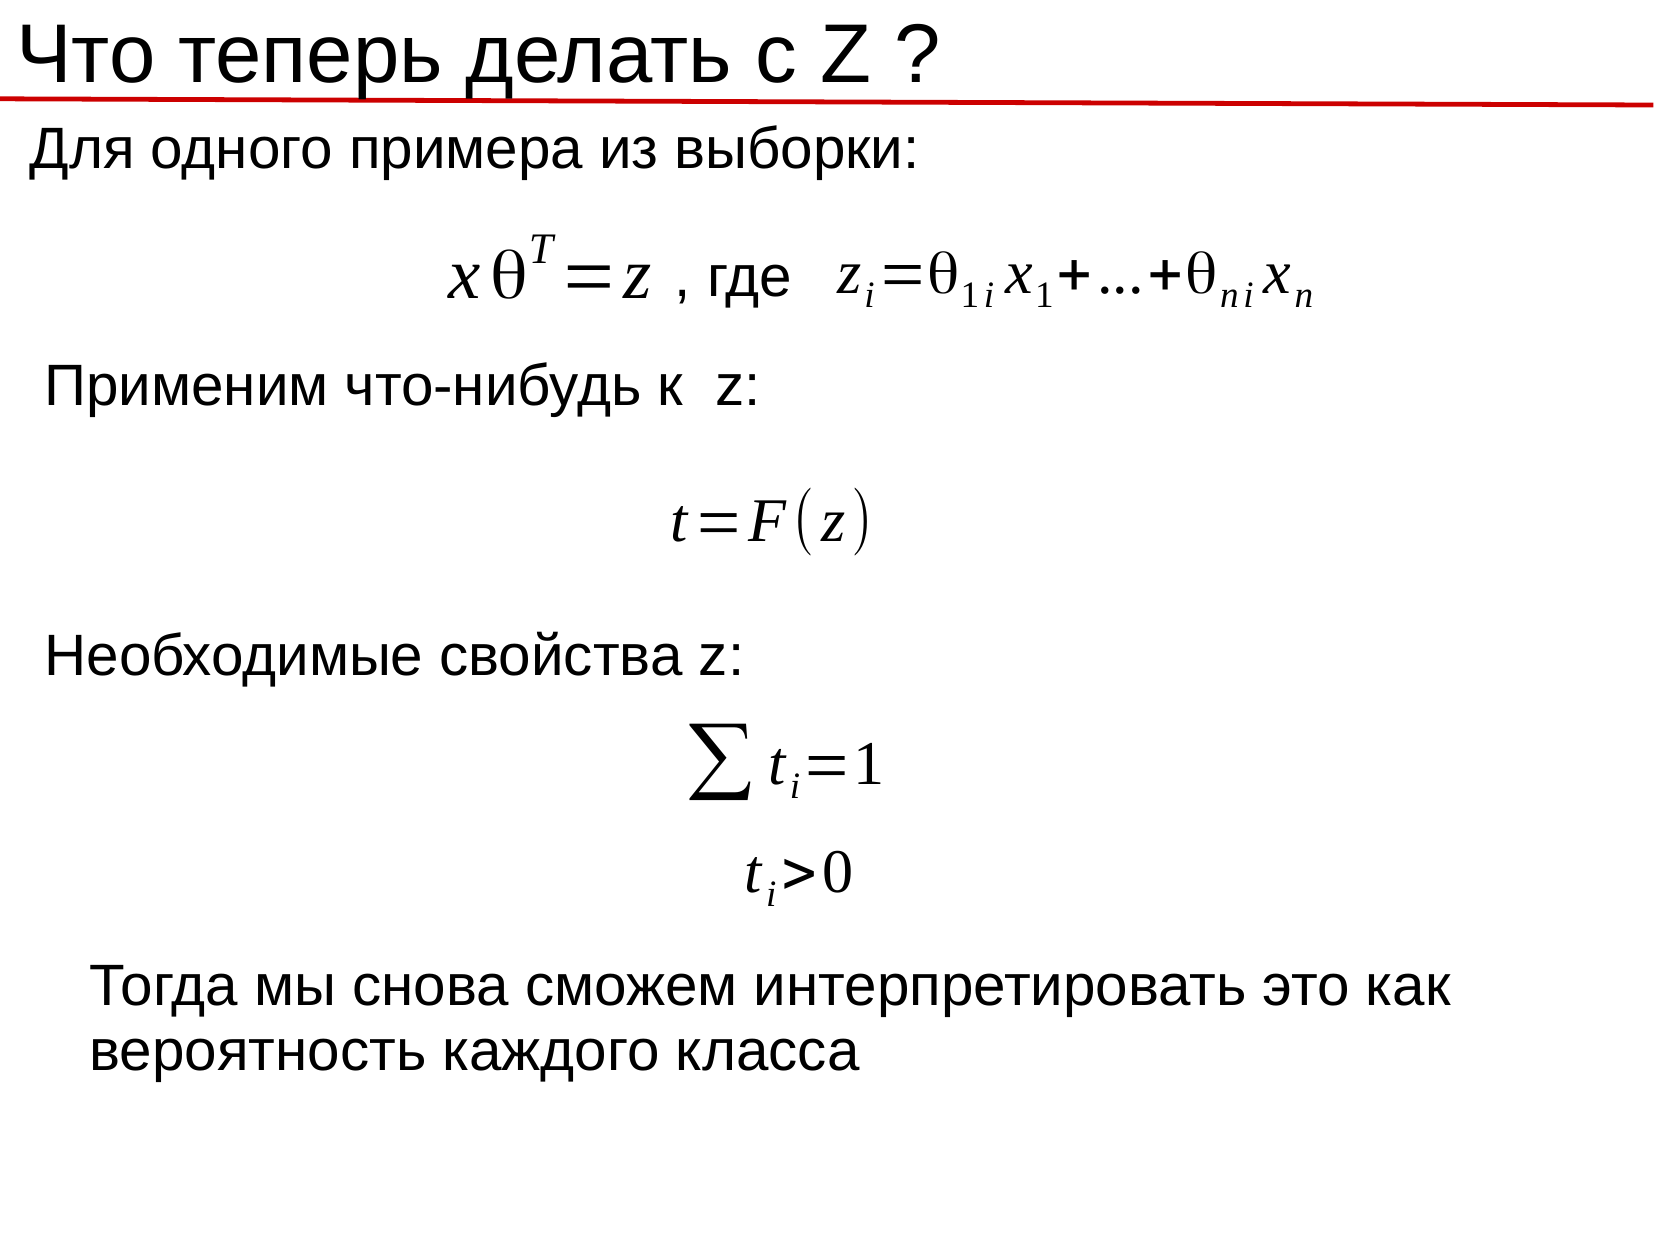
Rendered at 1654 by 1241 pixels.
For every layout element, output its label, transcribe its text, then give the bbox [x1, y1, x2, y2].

chart [437, 224, 661, 316]
chart [931, 237, 1321, 317]
chart [678, 720, 891, 807]
chart [738, 836, 860, 915]
text_box Необходимые свойства z: [30, 615, 1516, 695]
text_box Для одного примера из выборки: [15, 108, 1141, 188]
text_box , где [660, 236, 931, 317]
text_box Применим что-нибудь к z: [30, 345, 1516, 425]
text_box Что теперь делать с Z ? [1, 0, 1231, 109]
text_box Тогда мы снова сможем интерпретировать это как вероятность каждого класса [75, 945, 1501, 1156]
chart [664, 483, 878, 558]
